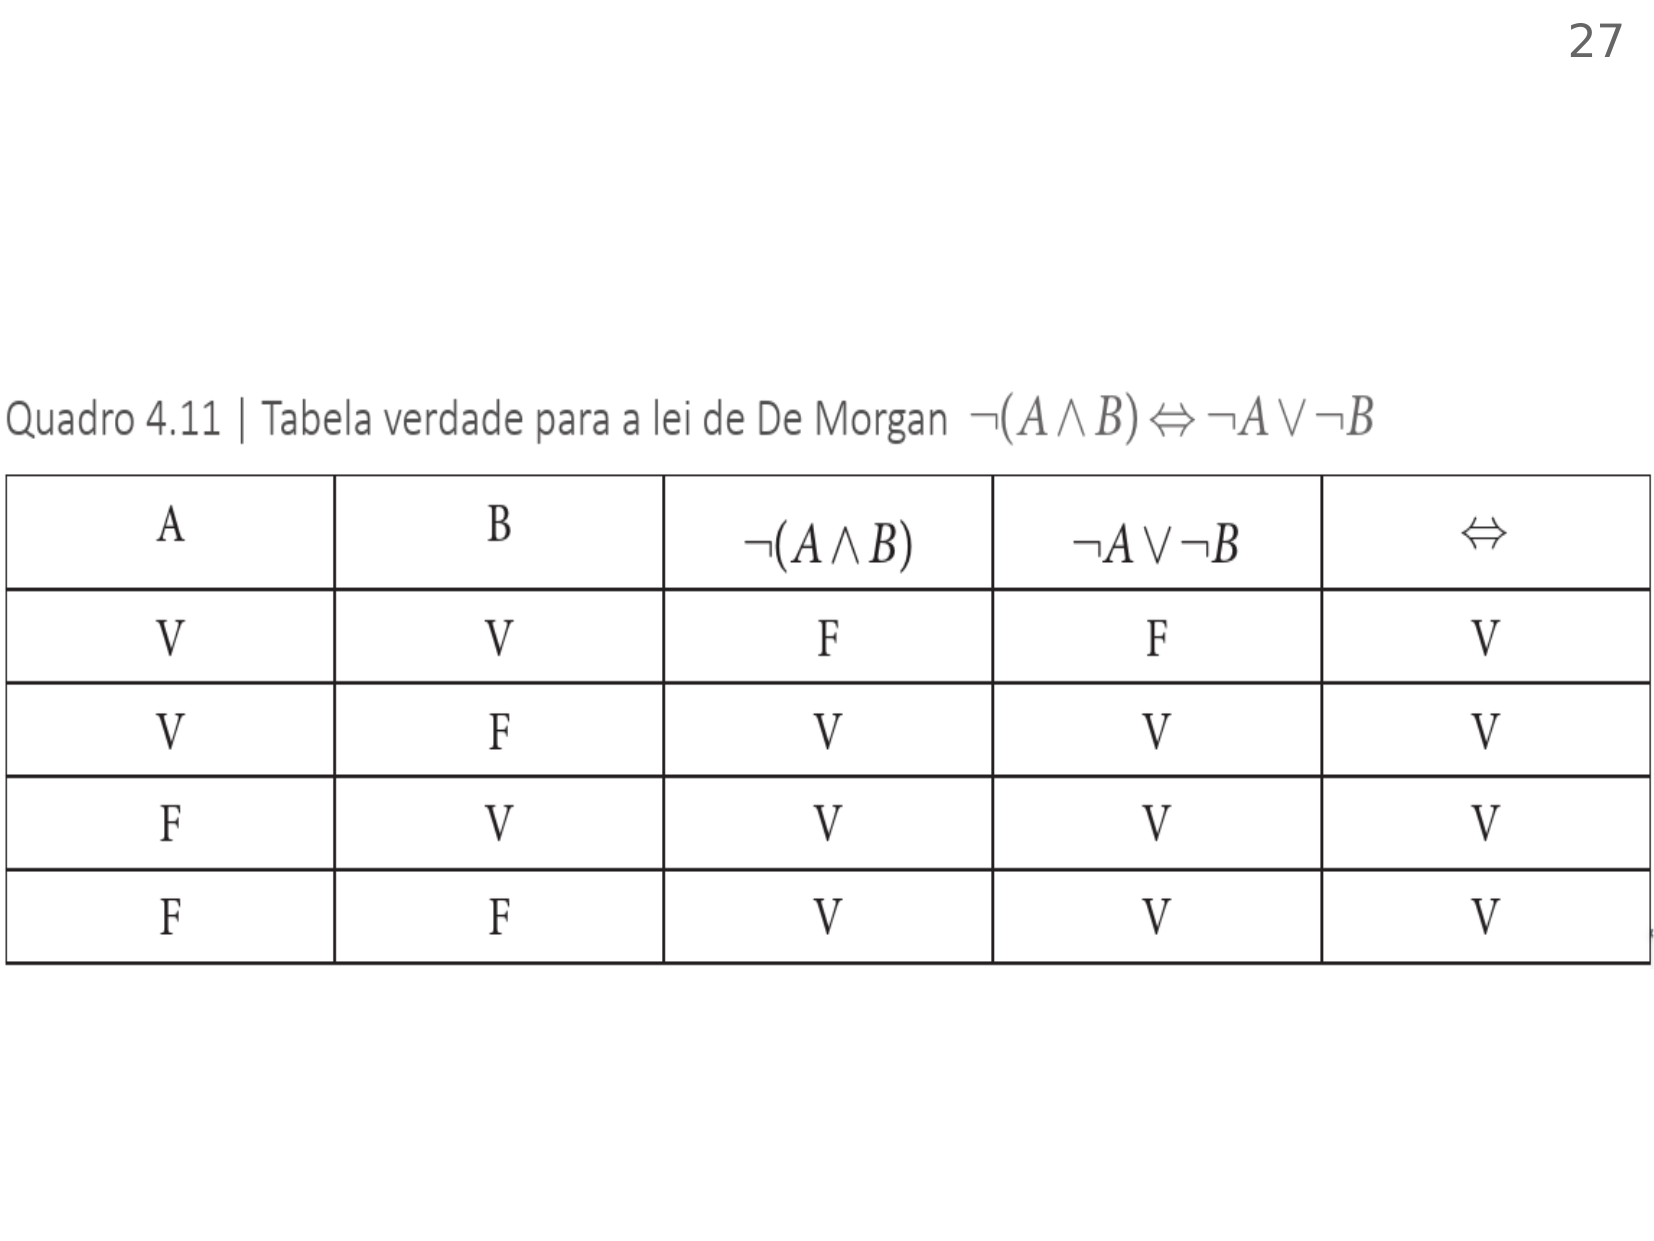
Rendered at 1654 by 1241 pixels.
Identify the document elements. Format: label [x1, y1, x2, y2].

picture [0, 385, 1654, 969]
